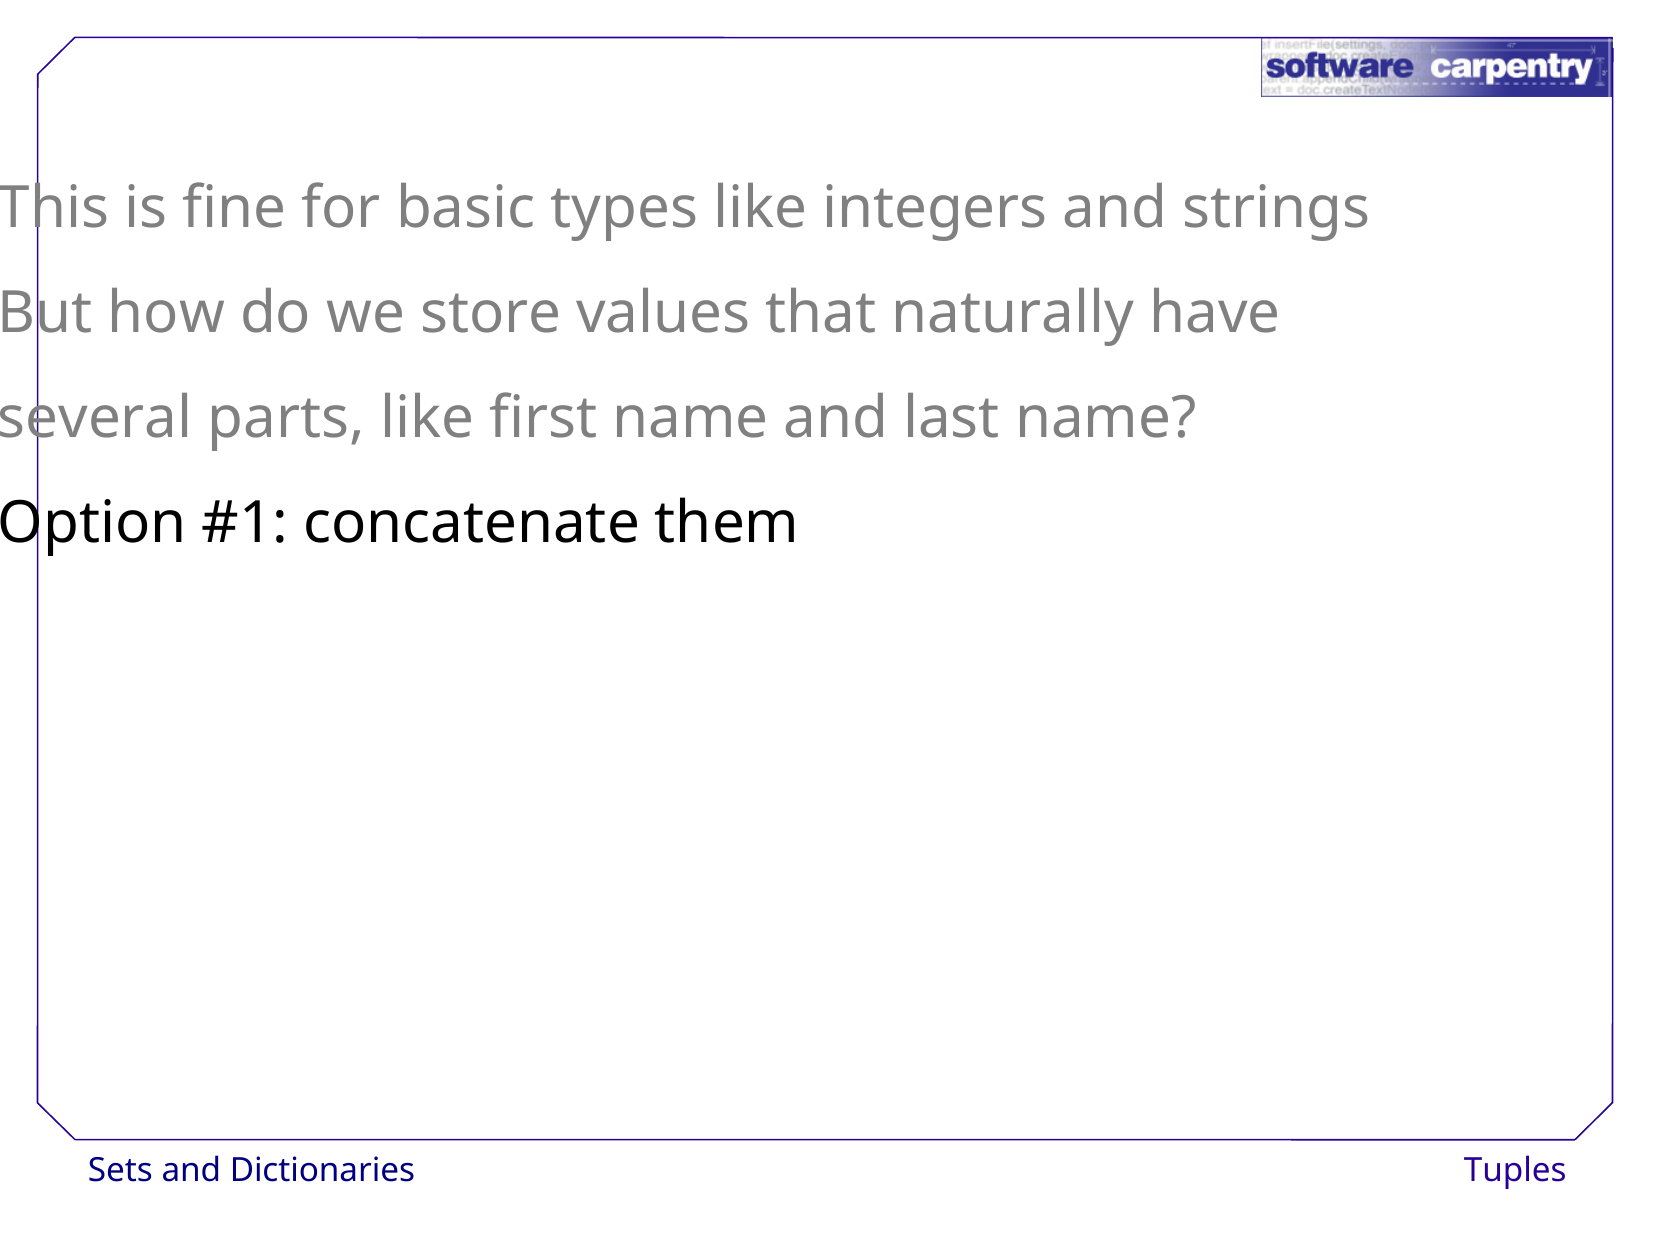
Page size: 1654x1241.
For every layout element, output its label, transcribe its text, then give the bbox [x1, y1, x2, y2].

picture [1261, 39, 1613, 97]
text_box This is fine for basic types like integers and strings But how do we store values that naturally have several parts, like first name and last name? Option #1: concatenate them [0, 126, 1536, 563]
